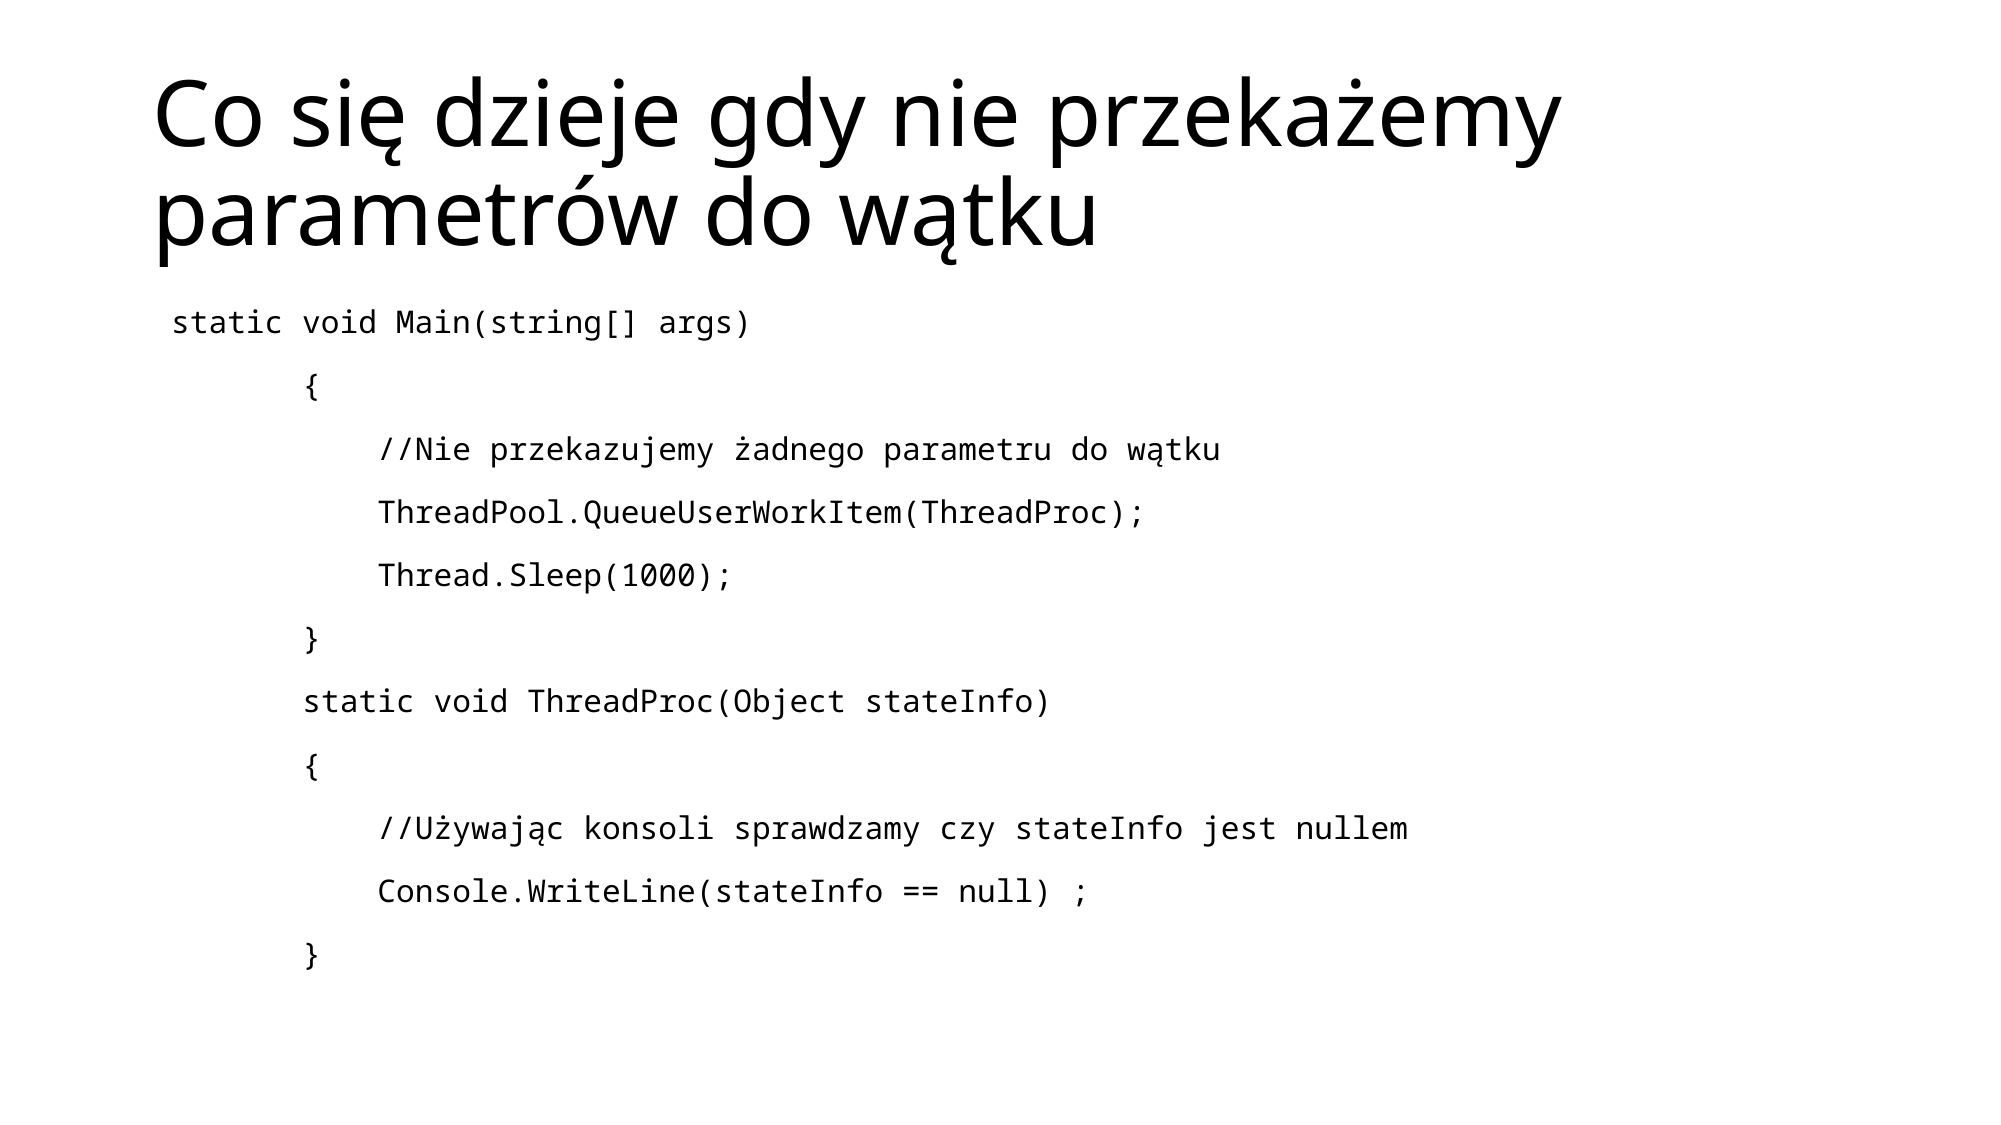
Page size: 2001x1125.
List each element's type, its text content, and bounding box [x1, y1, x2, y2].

list static void Main(string[] args) { //Nie przekazujemy żadnego parametru do wątku ThreadPool.QueueUserWorkItem(ThreadProc); Thread.Sleep(1000); } static void ThreadProc(Object stateInfo) { //Używając konsoli sprawdzamy czy stateInfo jest nullem Console.WriteLine(stateInfo == null) ; } [137, 299, 1863, 1014]
title Co się dzieje gdy nie przekażemy parametrów do wątku [137, 59, 1863, 278]
